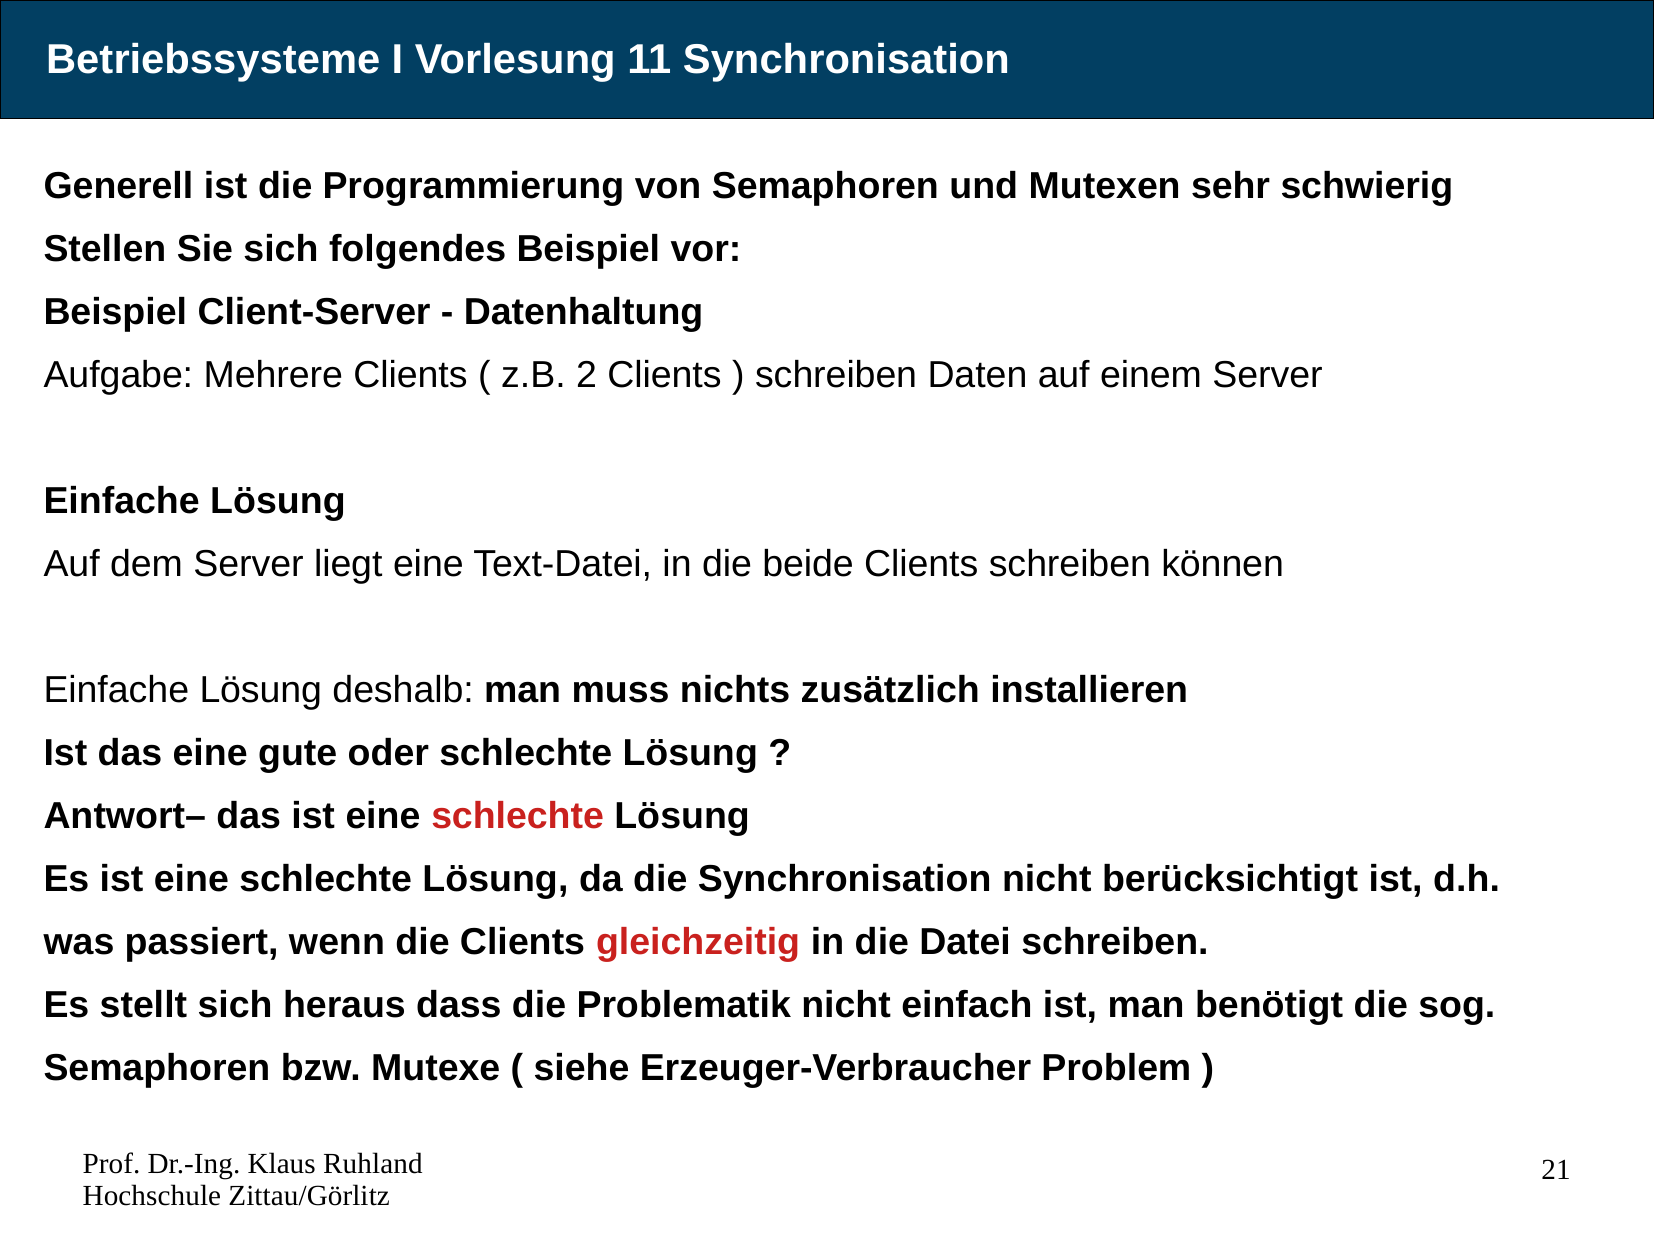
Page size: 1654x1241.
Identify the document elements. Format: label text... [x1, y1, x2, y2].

text_box Generell ist die Programmierung von Semaphoren und Mutexen sehr schwierig Stellen Sie sich folgendes Beispiel vor: Beispiel Client-Server - Datenhaltung Aufgabe: Mehrere Clients ( z.B. 2 Clients ) schreiben Daten auf einem Server Einfache Lösung Auf dem Server liegt eine Text-Datei, in die beide Clients schreiben können Einfache Lösung deshalb: man muss nichts zusätzlich installieren Ist das eine gute oder schlechte Lösung ? Antwort– das ist eine schlechte Lösung Es ist eine schlechte Lösung, da die Synchronisation nicht berücksichtigt ist, d.h. was passiert, wenn die Clients gleichzeitig in die Datei schreiben. Es stellt sich heraus dass die Problematik nicht einfach ist, man benötigt die sog. Semaphoren bzw. Mutexe ( siehe Erzeuger-Verbraucher Problem ) [28, 136, 1565, 1213]
